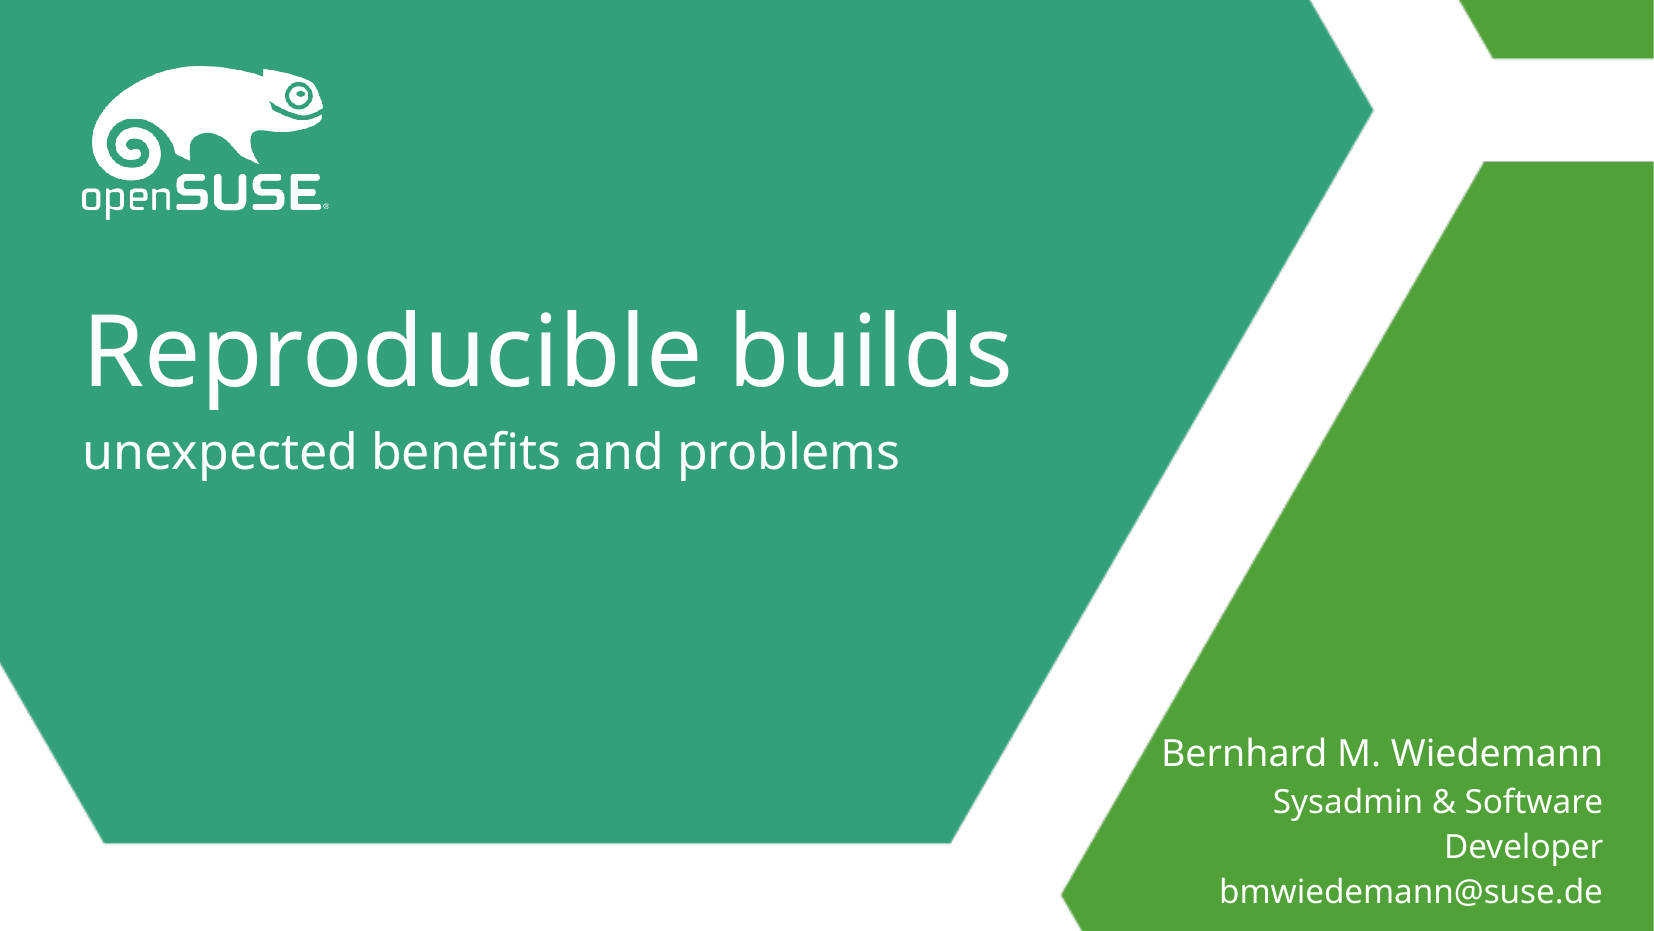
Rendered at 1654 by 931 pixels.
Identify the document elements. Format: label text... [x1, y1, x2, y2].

picture [0, 0, 1654, 931]
subtitle Bernhard M. Wiedemann Sysadmin & Software Developer bmwiedemann@suse.de [1147, 686, 1604, 931]
title Reproducible builds unexpected benefits and problems [82, 219, 1218, 545]
